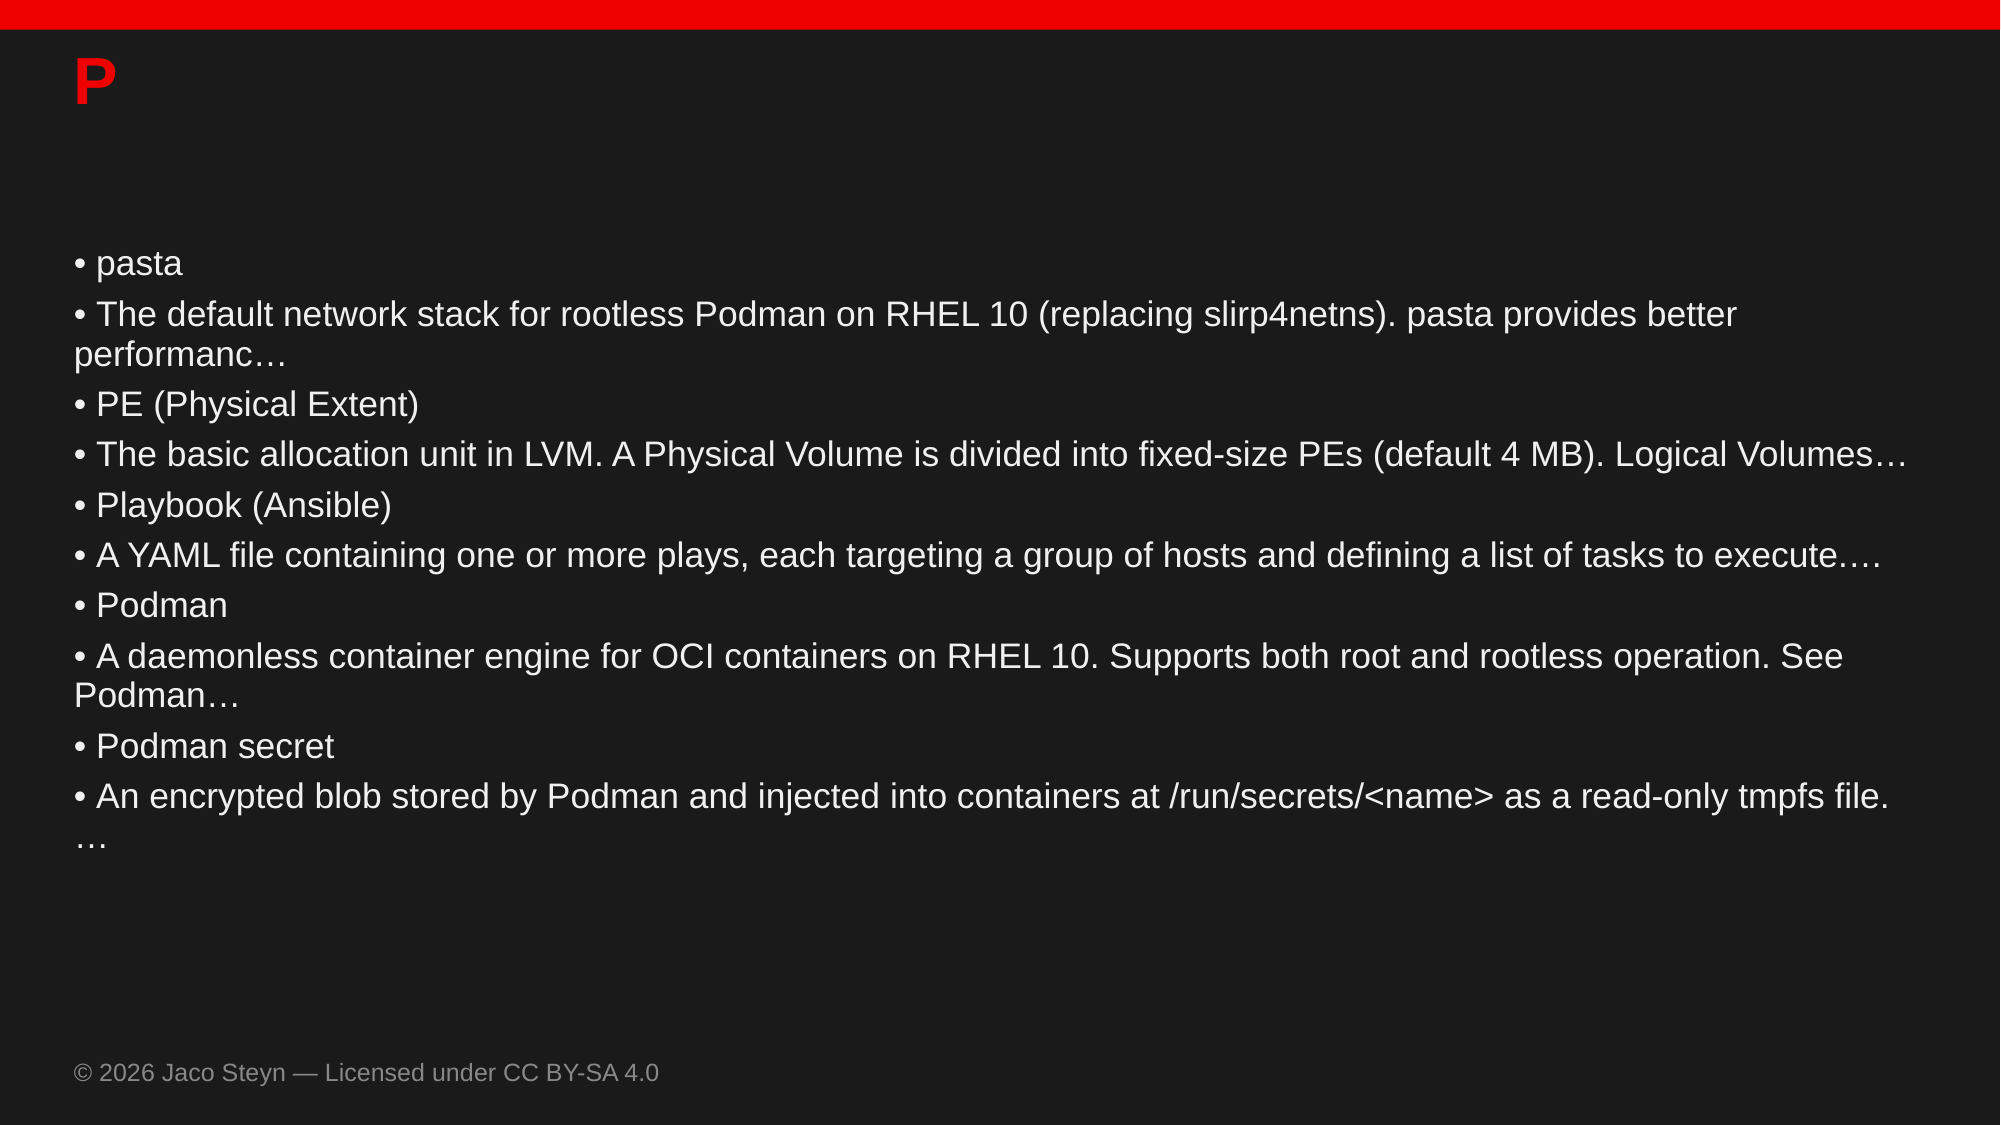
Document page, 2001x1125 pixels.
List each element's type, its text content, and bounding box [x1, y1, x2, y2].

text_box • pasta • The default network stack for rootless Podman on RHEL 10 (replacing slirp4netns). pasta provides better performanc… • PE (Physical Extent) • The basic allocation unit in LVM. A Physical Volume is divided into fixed-size PEs (default 4 MB). Logical Volumes… • Playbook (Ansible) • A YAML file containing one or more plays, each targeting a group of hosts and defining a list of tasks to execute.… • Podman • A daemonless container engine for OCI containers on RHEL 10. Supports both root and rootless operation. See Podman… • Podman secret • An encrypted blob stored by Podman and injected into containers at /run/secrets/<name> as a read-only tmpfs file. … [59, 236, 1942, 1037]
text_box P [59, 36, 1942, 208]
text_box © 2026 Jaco Steyn — Licensed under CC BY-SA 4.0 [59, 1051, 1942, 1093]
text_box [0, 0, 2001, 30]
